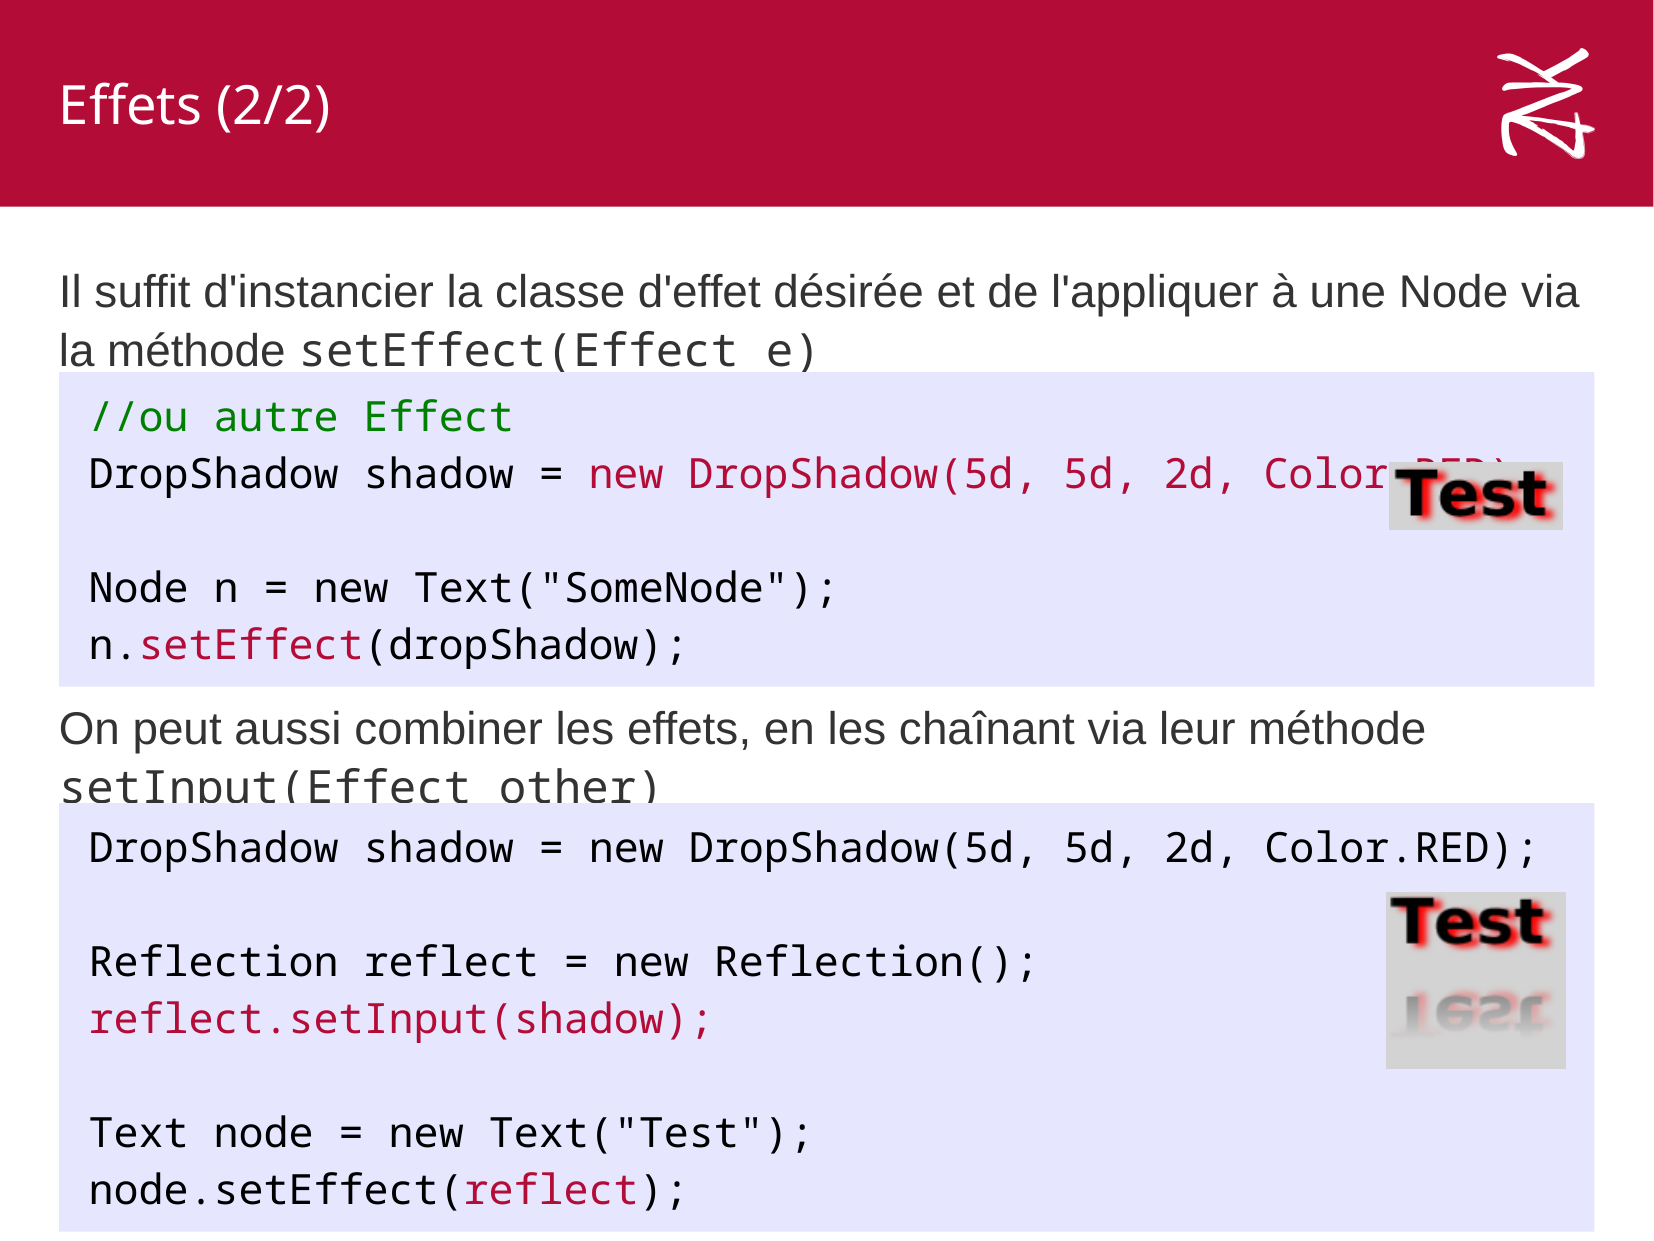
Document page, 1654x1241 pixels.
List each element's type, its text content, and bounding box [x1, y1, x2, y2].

picture [1386, 892, 1566, 1069]
picture [1389, 462, 1563, 530]
list Il suffit d'instancier la classe d'effet désirée et de l'appliquer à une Node via la méthode setEffect(Effect e) On peut aussi combiner les effets, en les chaînant via leur méthode setInput(Effect other) [59, 687, 1595, 803]
text_box //ou autre Effect DropShadow shadow = new DropShadow(5d, 5d, 2d, Color.RED); Node n = new Text("SomeNode"); n.setEffect(dropShadow); [59, 372, 1595, 645]
list Il suffit d'instancier la classe d'effet désirée et de l'appliquer à une Node via la méthode setEffect(Effect e) On peut aussi combiner les effets, en les chaînant via leur méthode setInput(Effect other) [59, 265, 1595, 372]
title Effets (2/2) [59, 29, 1595, 178]
text_box DropShadow shadow = new DropShadow(5d, 5d, 2d, Color.RED); Reflection reflect = new Reflection(); reflect.setInput(shadow); Text node = new Text("Test"); node.setEffect(reflect); [59, 803, 1595, 1173]
